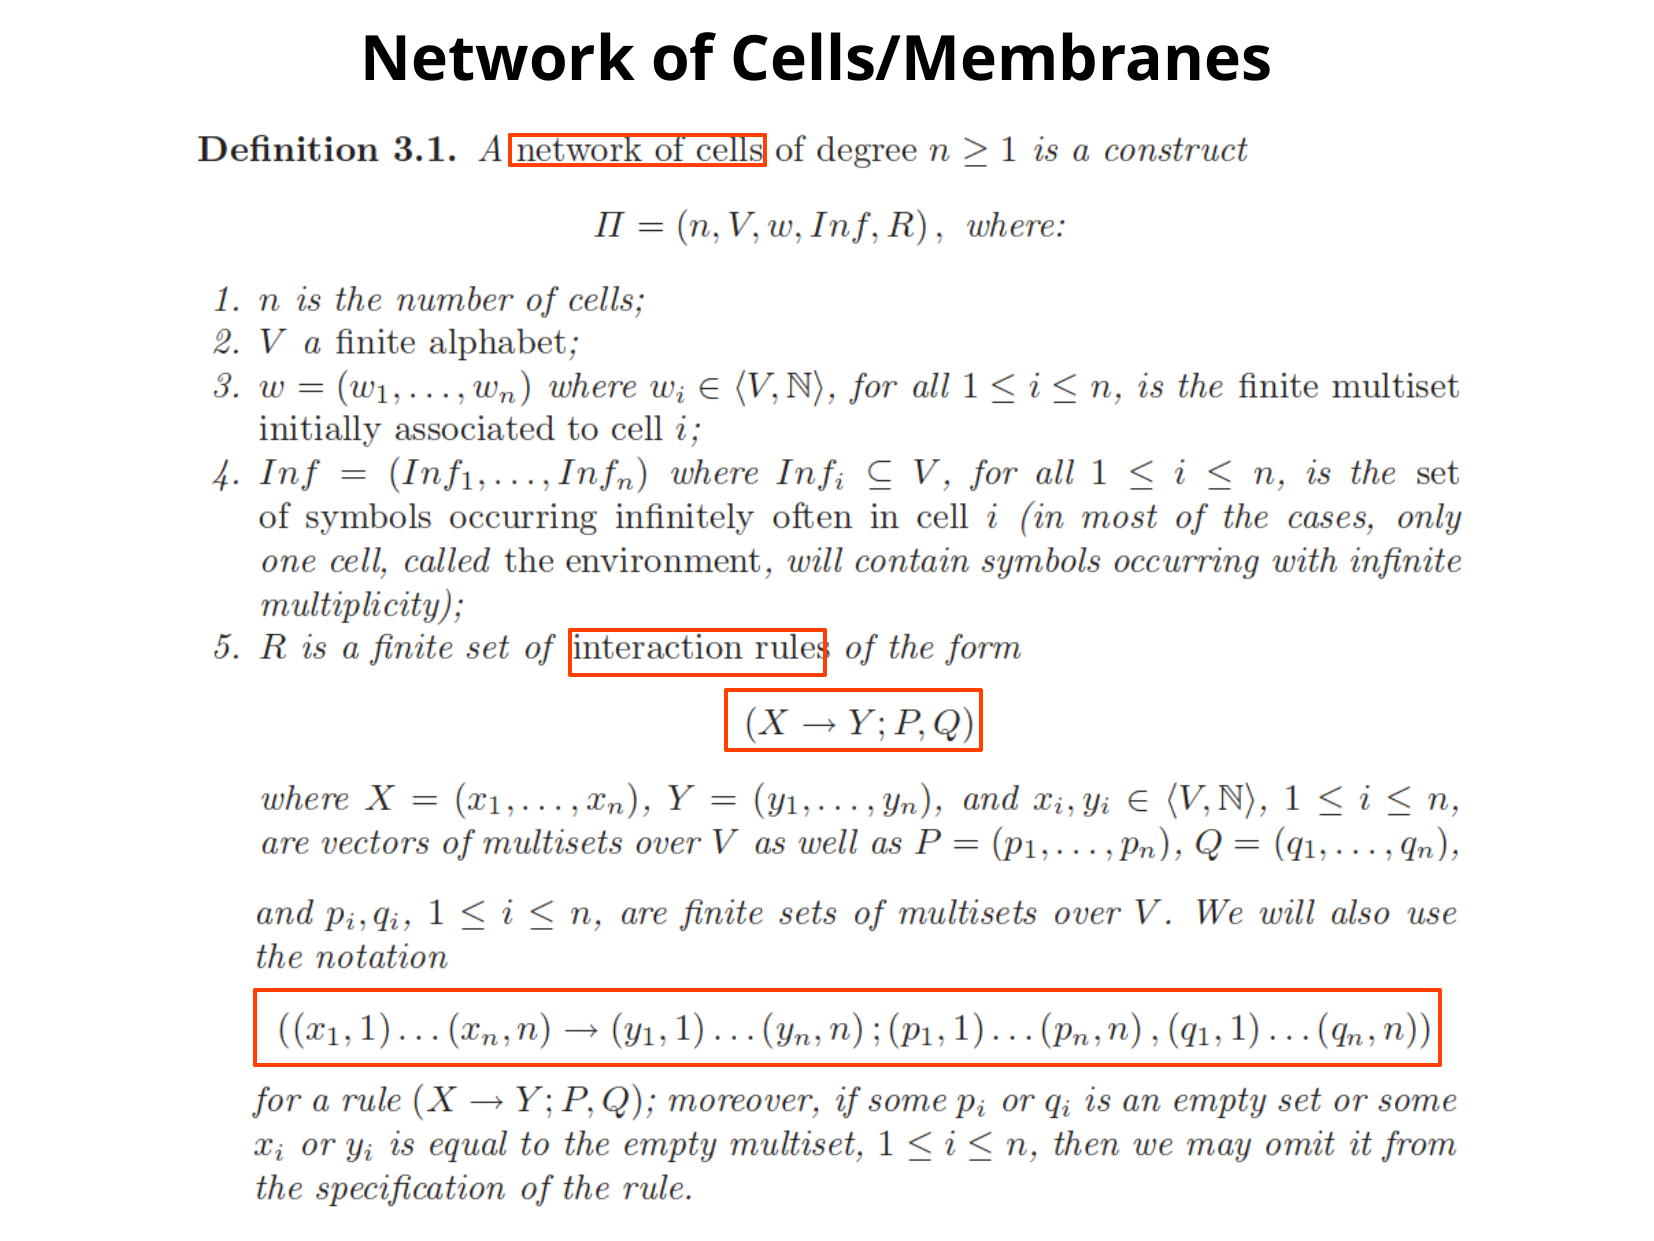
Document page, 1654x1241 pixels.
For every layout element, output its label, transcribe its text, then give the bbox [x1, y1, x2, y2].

text_box Network of Cells/Membranes [164, 5, 1470, 104]
picture [182, 131, 1533, 1227]
